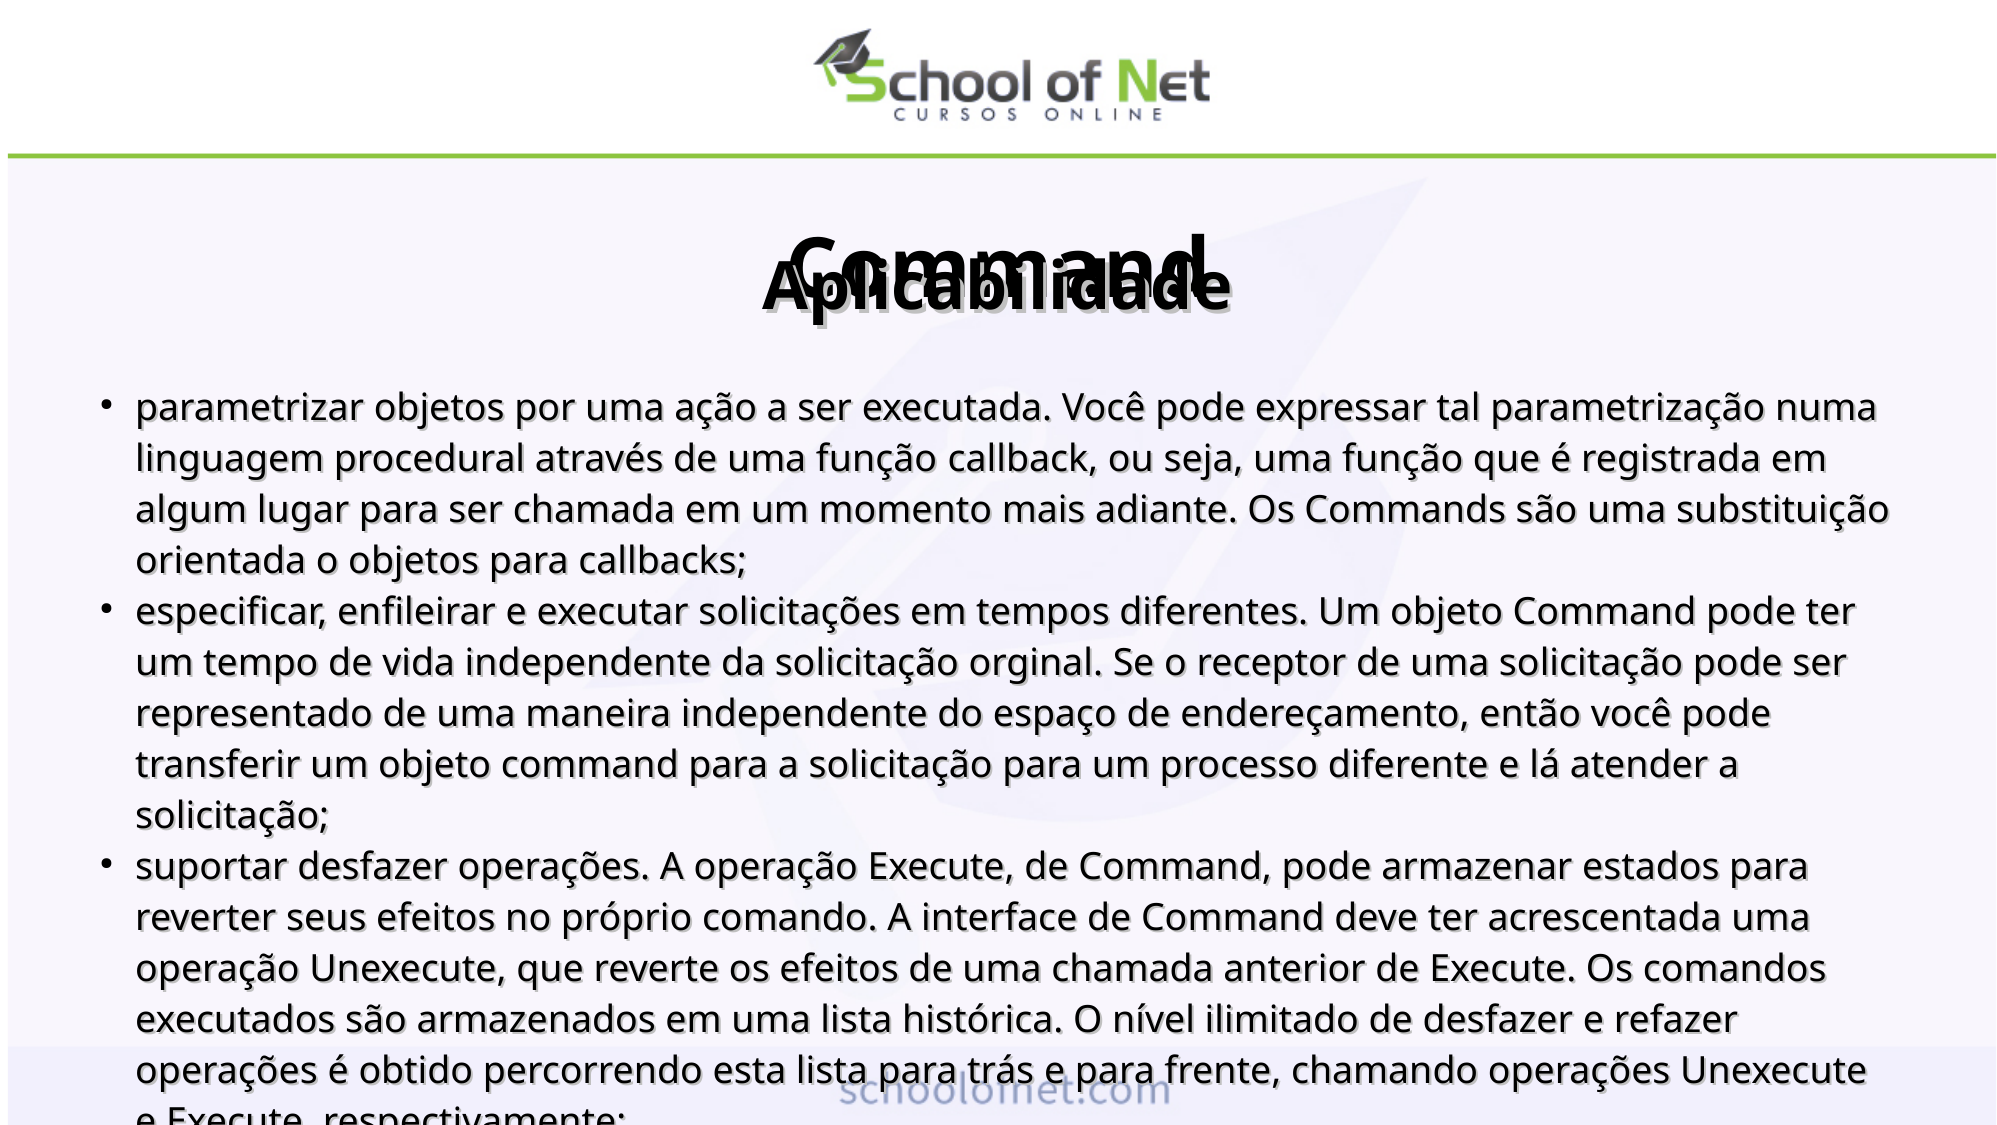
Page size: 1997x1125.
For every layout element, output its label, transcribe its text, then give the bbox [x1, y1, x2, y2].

title Command [99, 171, 1897, 330]
picture [429, 1116, 441, 1125]
picture [7, 5, 1997, 1125]
picture [385, 1118, 394, 1125]
picture [511, 1118, 518, 1125]
picture [523, 1118, 531, 1125]
subtitle Aplicabilidade parametrizar objetos por uma ação a ser executada. Você pode expressar tal parametrização numa linguagem procedural através de uma função callback, ou seja, uma função que é registrada em algum lugar para ser chamada em um momento mais adiante. Os Commands são uma substituição orientada o objetos para callbacks; especificar, enfileirar e executar solicitações em tempos diferentes. Um objeto Command pode ter um tempo de vida independente da solicitação orginal. Se o receptor de uma solicitação pode ser representado de uma maneira independente do espaço de endereçamento, então você pode transferir um objeto command para a solicitação para um processo diferente e lá atender a solicitação; suportar desfazer operações. A operação Execute, de Command, pode armazenar estados para reverter seus efeitos no próprio comando. A interface de Command deve ter acrescentada uma operação Unexecute, que reverte os efeitos de uma chamada anterior de Execute. Os comandos executados são armazenados em uma lista histórica. O nível ilimitado de desfazer e refazer operações é obtido percorrendo esta lista para trás e para frente, chamando operações Unexecute e Execute, respectivamente; [99, 330, 1897, 1053]
picture [567, 1118, 575, 1125]
